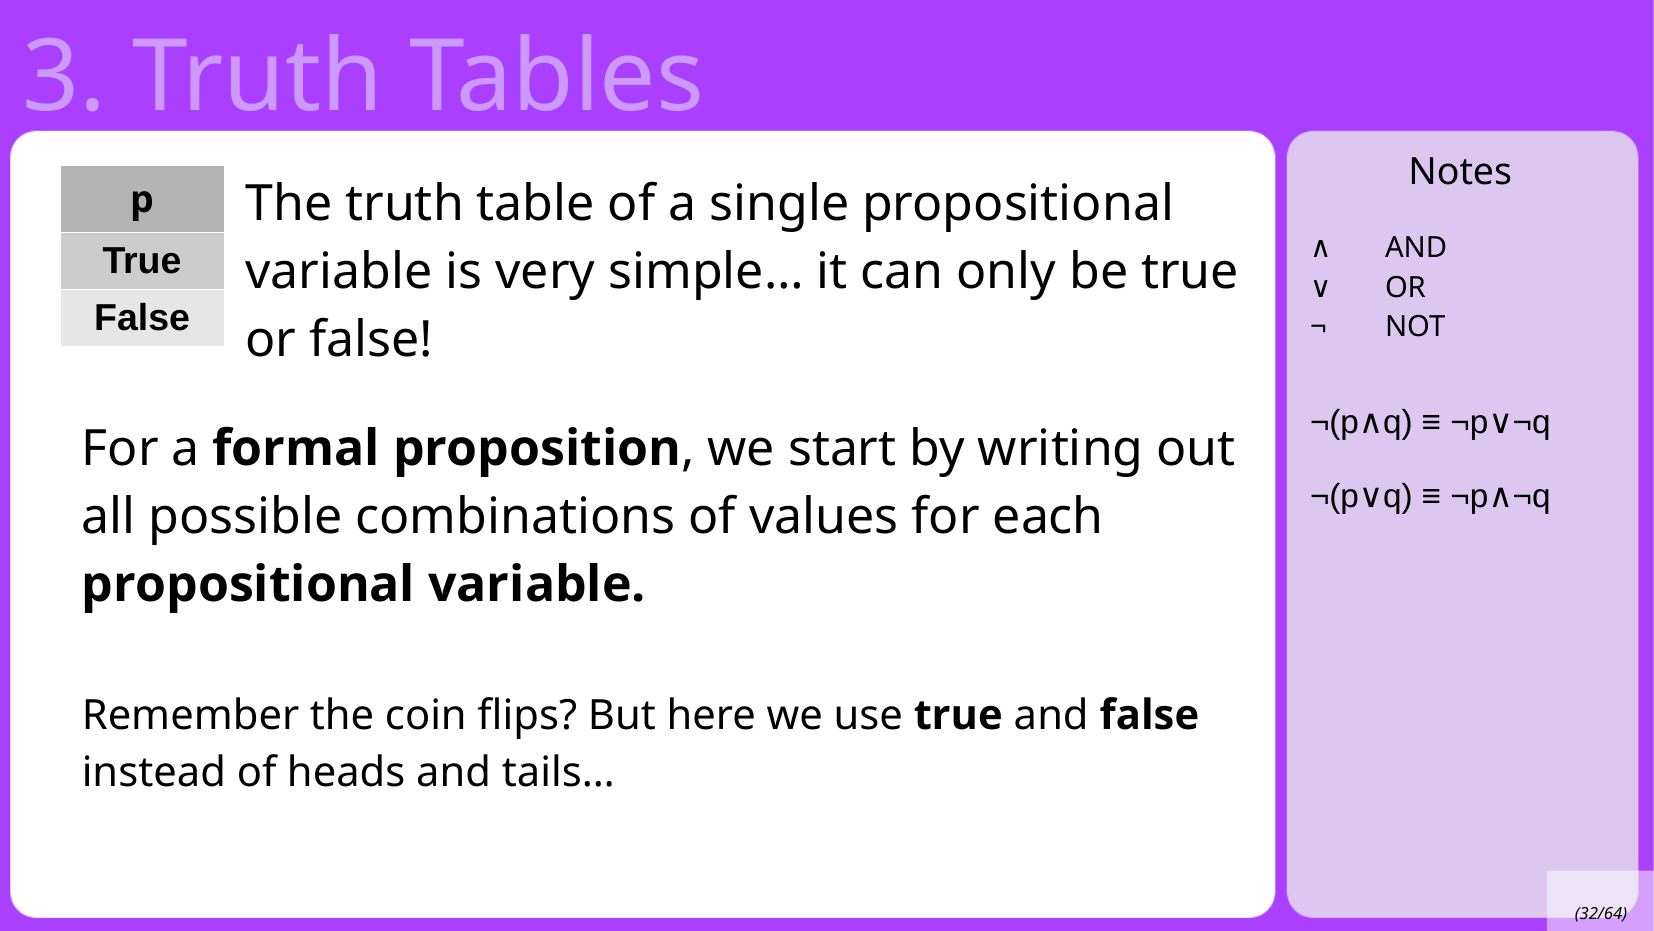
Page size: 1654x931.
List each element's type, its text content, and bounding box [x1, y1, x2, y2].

table_cell False [1546, 870, 1654, 877]
picture [0, 0, 1654, 931]
title 3. Truth Tables [22, 13, 1511, 130]
table_cell False [61, 290, 224, 346]
text_box (<number>/64) [1546, 877, 1654, 931]
text_box ¬(p∧q) ≡ ¬p∨¬q ¬(p∨q) ≡ ¬p∧¬q [1310, 403, 1612, 515]
text_box ∧ AND ∨ OR ¬ NOT [1310, 226, 1612, 333]
text_box For a formal proposition, we start by writing out all possible combinations of values for each propositional variable. Remember the coin flips? But here we use true and false instead of heads and tails… [58, 411, 1260, 730]
text_box The truth table of a single propositional variable is very simple… it can only be true or false! [244, 166, 1241, 335]
table_header p [61, 166, 224, 232]
text_box Notes [1290, 141, 1631, 199]
table_cell True [61, 233, 224, 289]
